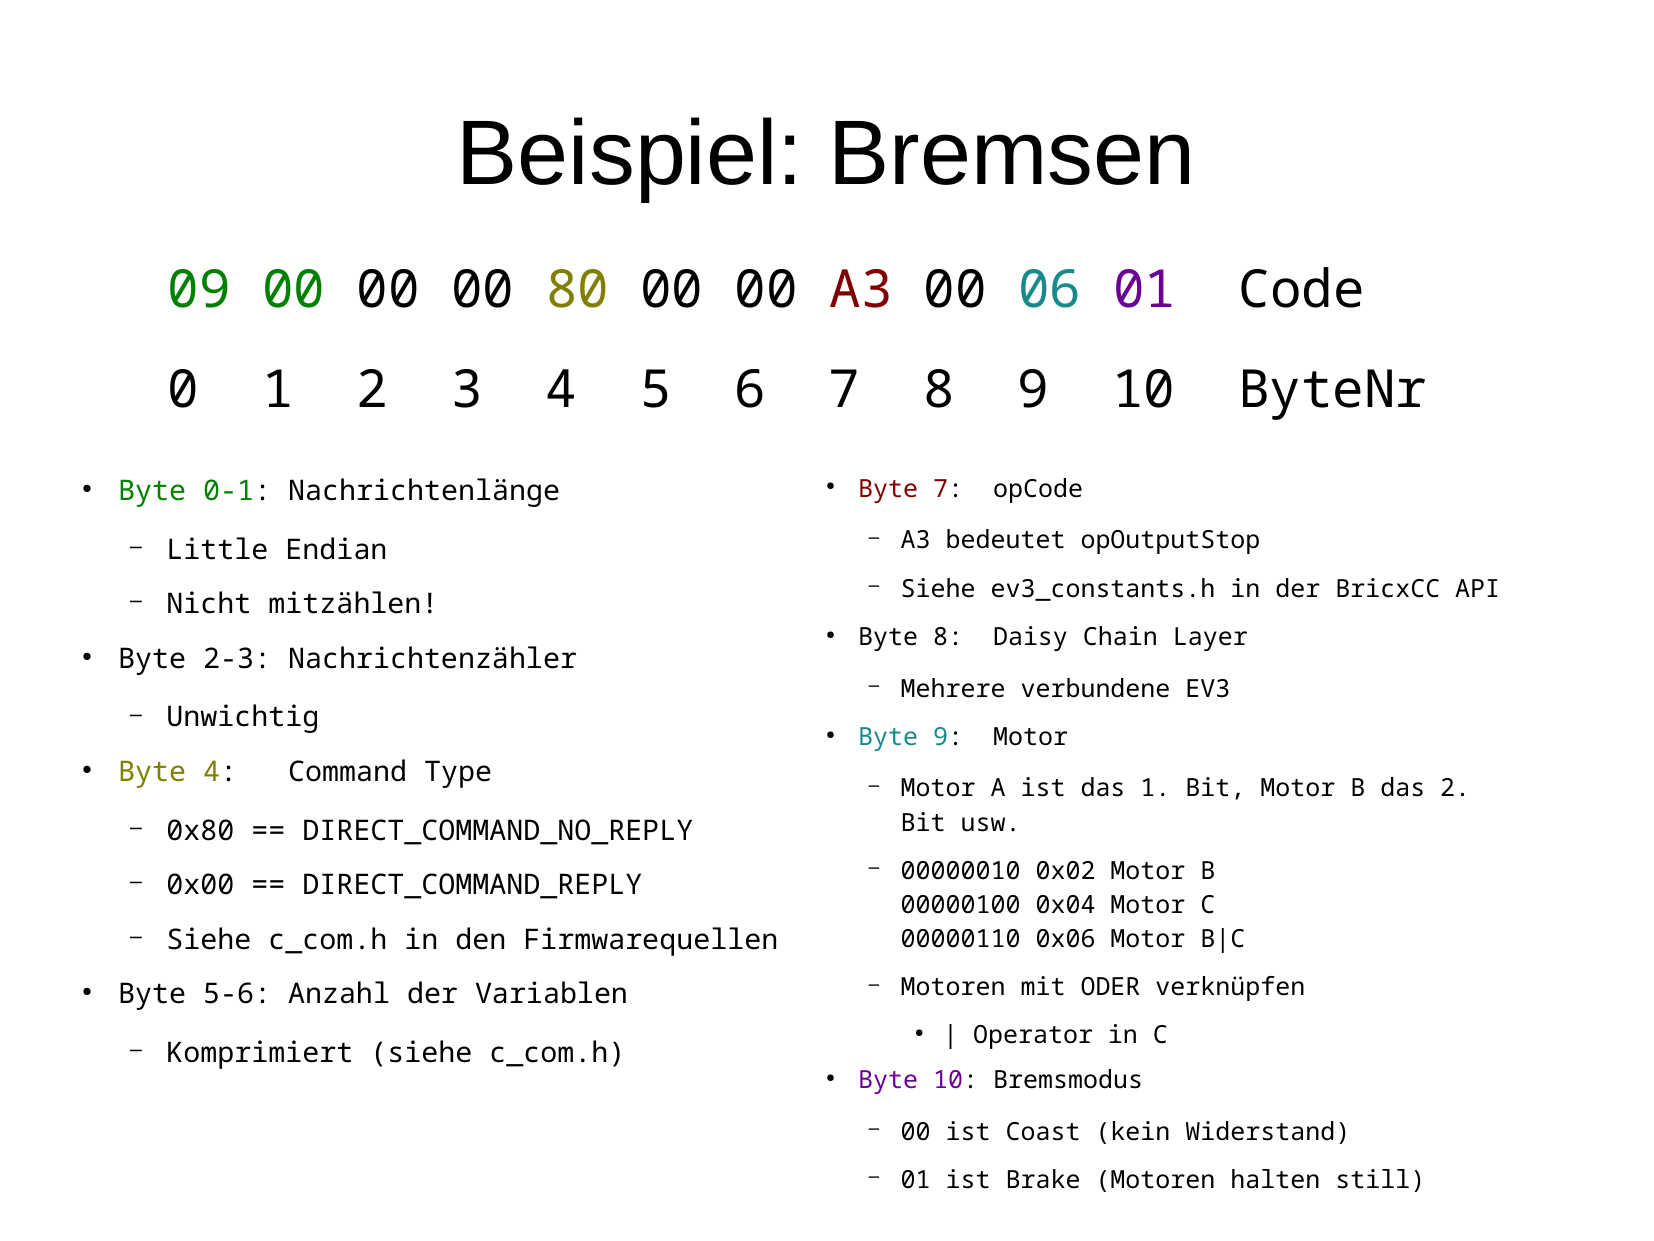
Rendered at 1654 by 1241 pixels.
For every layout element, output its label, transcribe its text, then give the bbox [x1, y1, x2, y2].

title Beispiel: Bremsen [82, 49, 1571, 257]
list Byte 7: opCode A3 bedeutet opOutputStop Siehe ev3_constants.h in der BricxCC API Byte 8: Daisy Chain Layer Mehrere verbundene EV3 Byte 9: Motor Motor A ist das 1. Bit, Motor B das 2. Bit usw. 00000010 0x02 Motor B 00000100 0x04 Motor C 00000110 0x06 Motor B|C Motoren mit ODER verknüpfen | Operator in C Byte 10: Bremsmodus 00 ist Coast (kein Widerstand) 01 ist Brake (Motoren halten still) [815, 470, 1526, 1205]
list 09 00 00 00 80 00 00 A3 00 06 01 Code 0 1 2 3 4 5 6 7 8 9 10 ByteNr [99, 251, 1555, 426]
list Byte 0-1: Nachrichtenlänge Little Endian Nicht mitzählen! Byte 2-3: Nachrichtenzähler Unwichtig Byte 4: Command Type 0x80 == DIRECT_COMMAND_NO_REPLY 0x00 == DIRECT_COMMAND_REPLY Siehe c_com.h in den Firmwarequellen Byte 5-6: Anzahl der Variablen Komprimiert (siehe c_com.h) [69, 470, 781, 1111]
